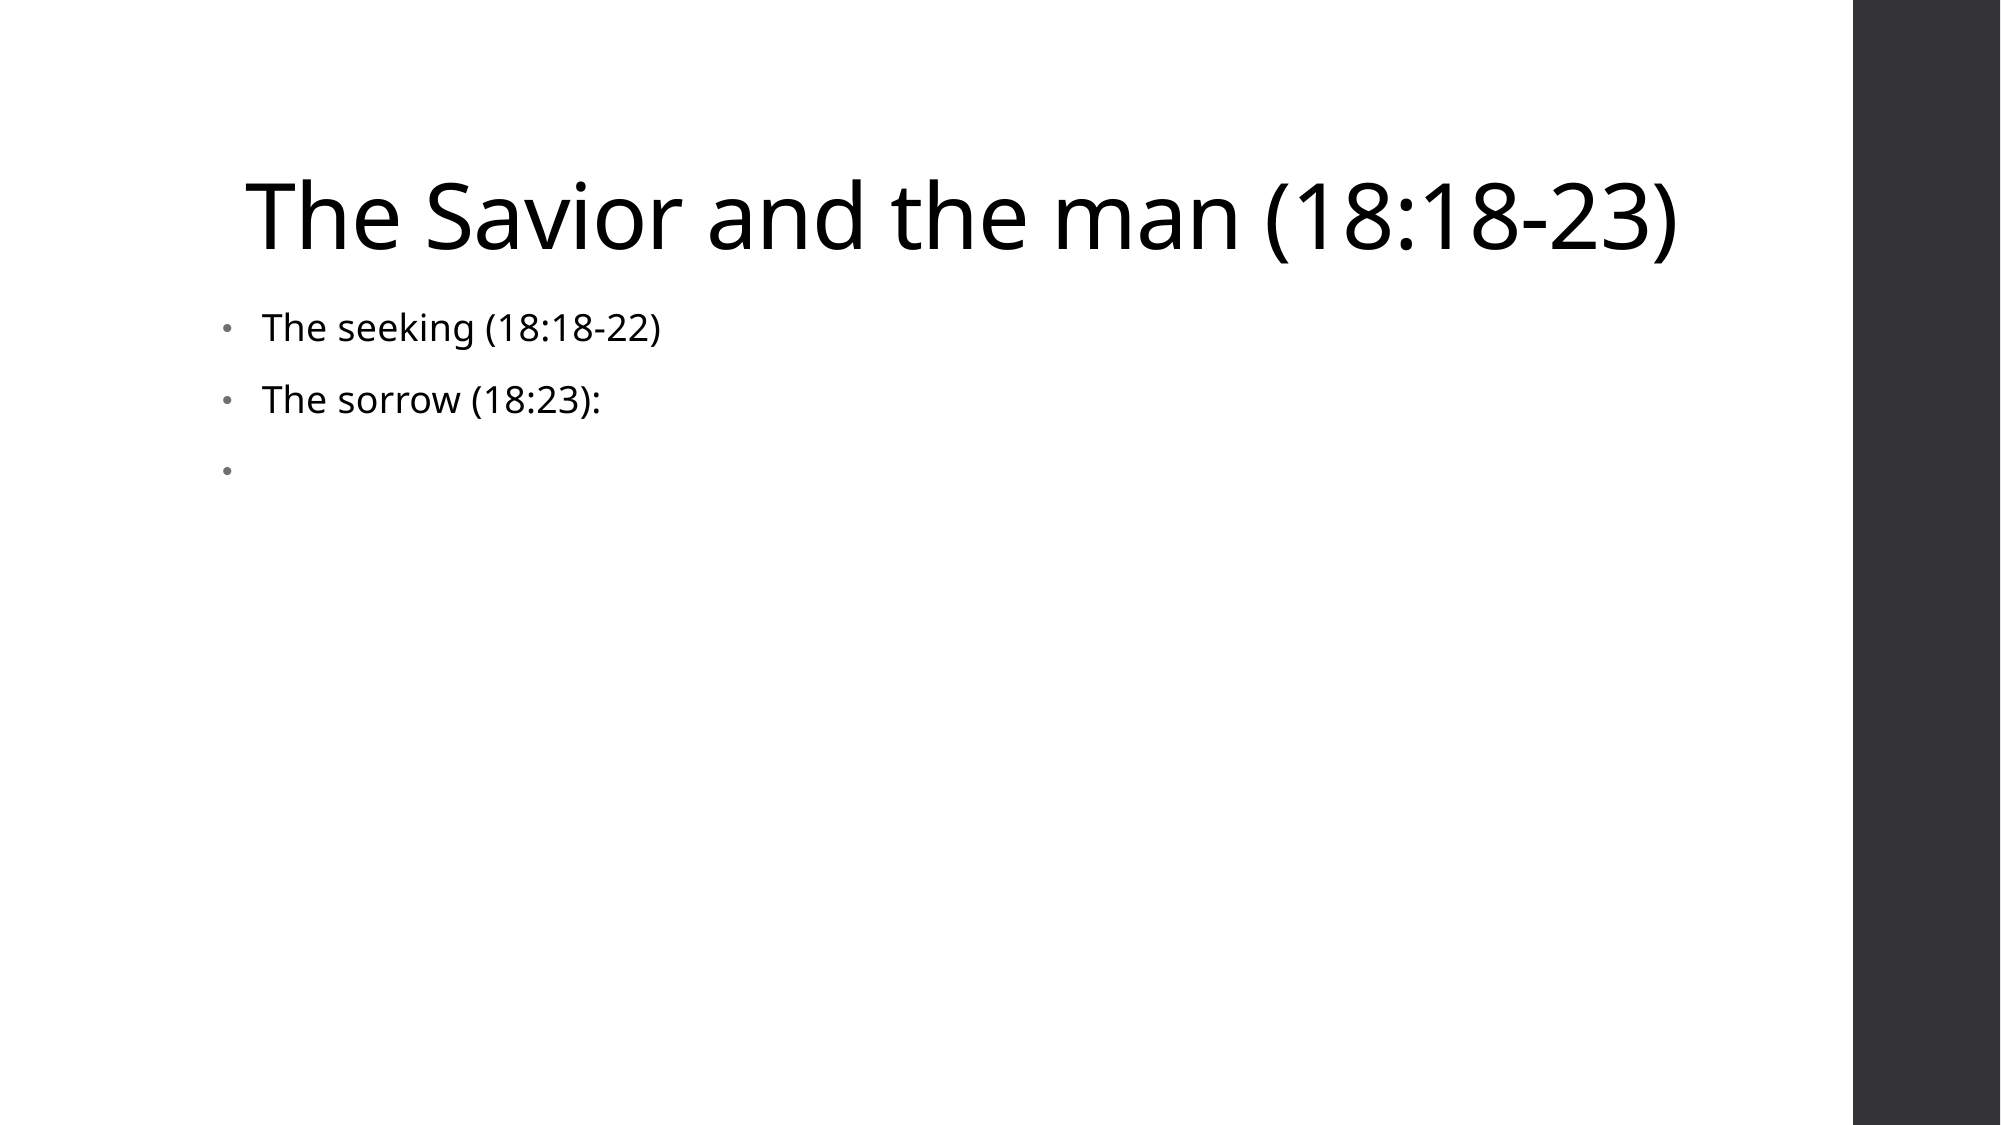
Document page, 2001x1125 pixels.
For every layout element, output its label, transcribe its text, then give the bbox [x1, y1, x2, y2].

list The seeking (18:18-22) The sorrow (18:23): [206, 299, 1617, 1014]
title The Savior and the man (18:18-23) [206, 60, 1797, 278]
